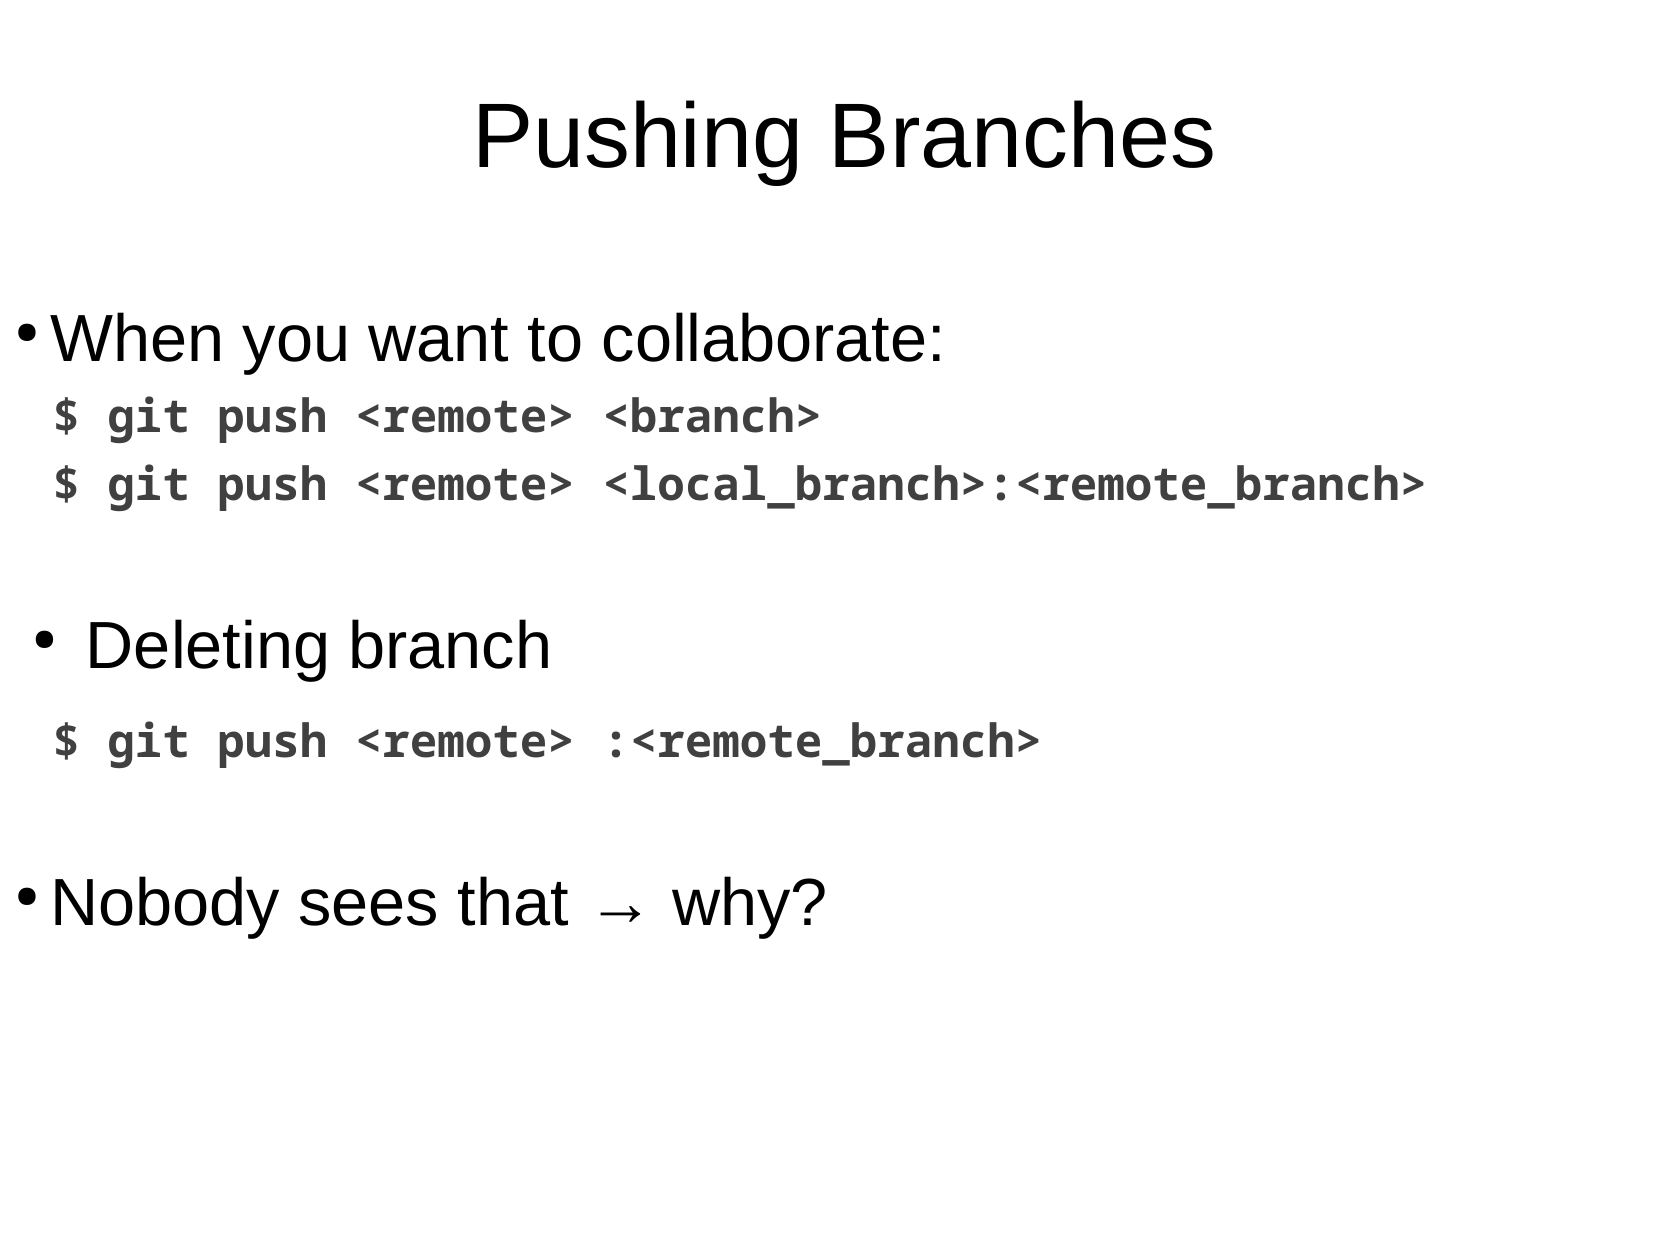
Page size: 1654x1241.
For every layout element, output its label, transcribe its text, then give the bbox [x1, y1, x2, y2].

list When you want to collaborate: $ git push <remote> <branch> $ git push <remote> <local_branch>:<remote_branch> Deleting branch $ git push <remote> :<remote_branch> Nobody sees that → why? [0, 206, 1654, 1117]
title Pushing Branches [0, 27, 1654, 206]
